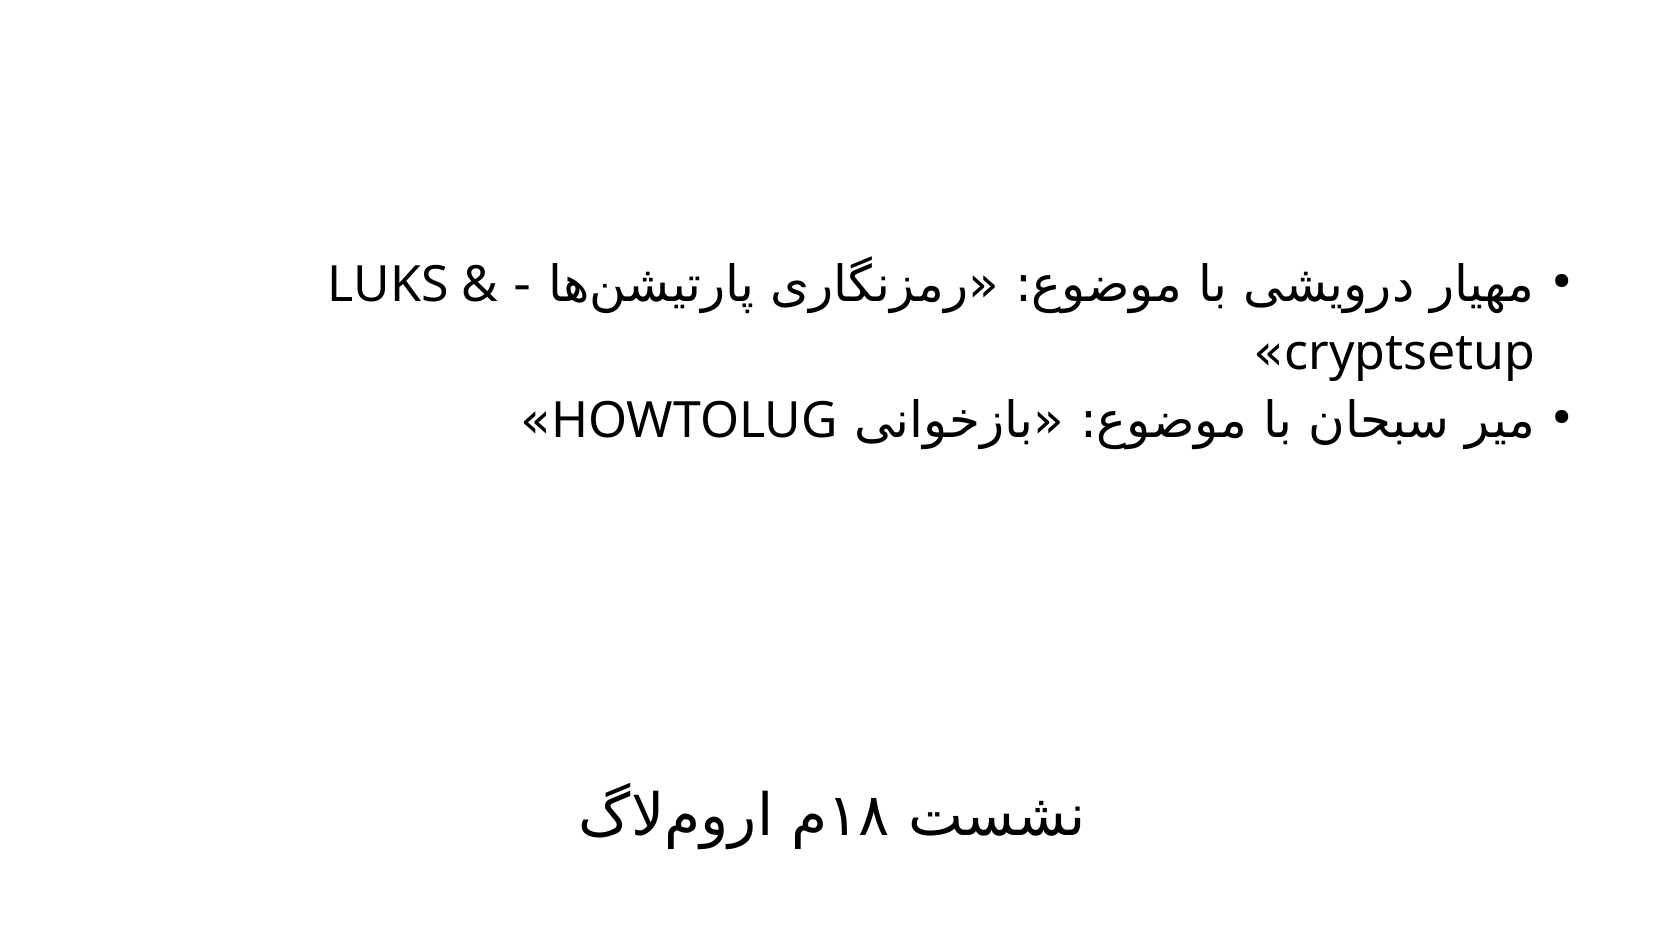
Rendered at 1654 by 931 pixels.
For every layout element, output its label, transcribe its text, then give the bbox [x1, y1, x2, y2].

subtitle مهیار درویشی با موضوع: «رمزنگاری پارتیشن‌ها - LUKS & cryptsetup» میر سبحان با موضوع: «بازخوانی HOWTOLUG» [82, 80, 1571, 621]
title نشست ۱۸م اروم‌لاگ [88, 738, 1577, 894]
